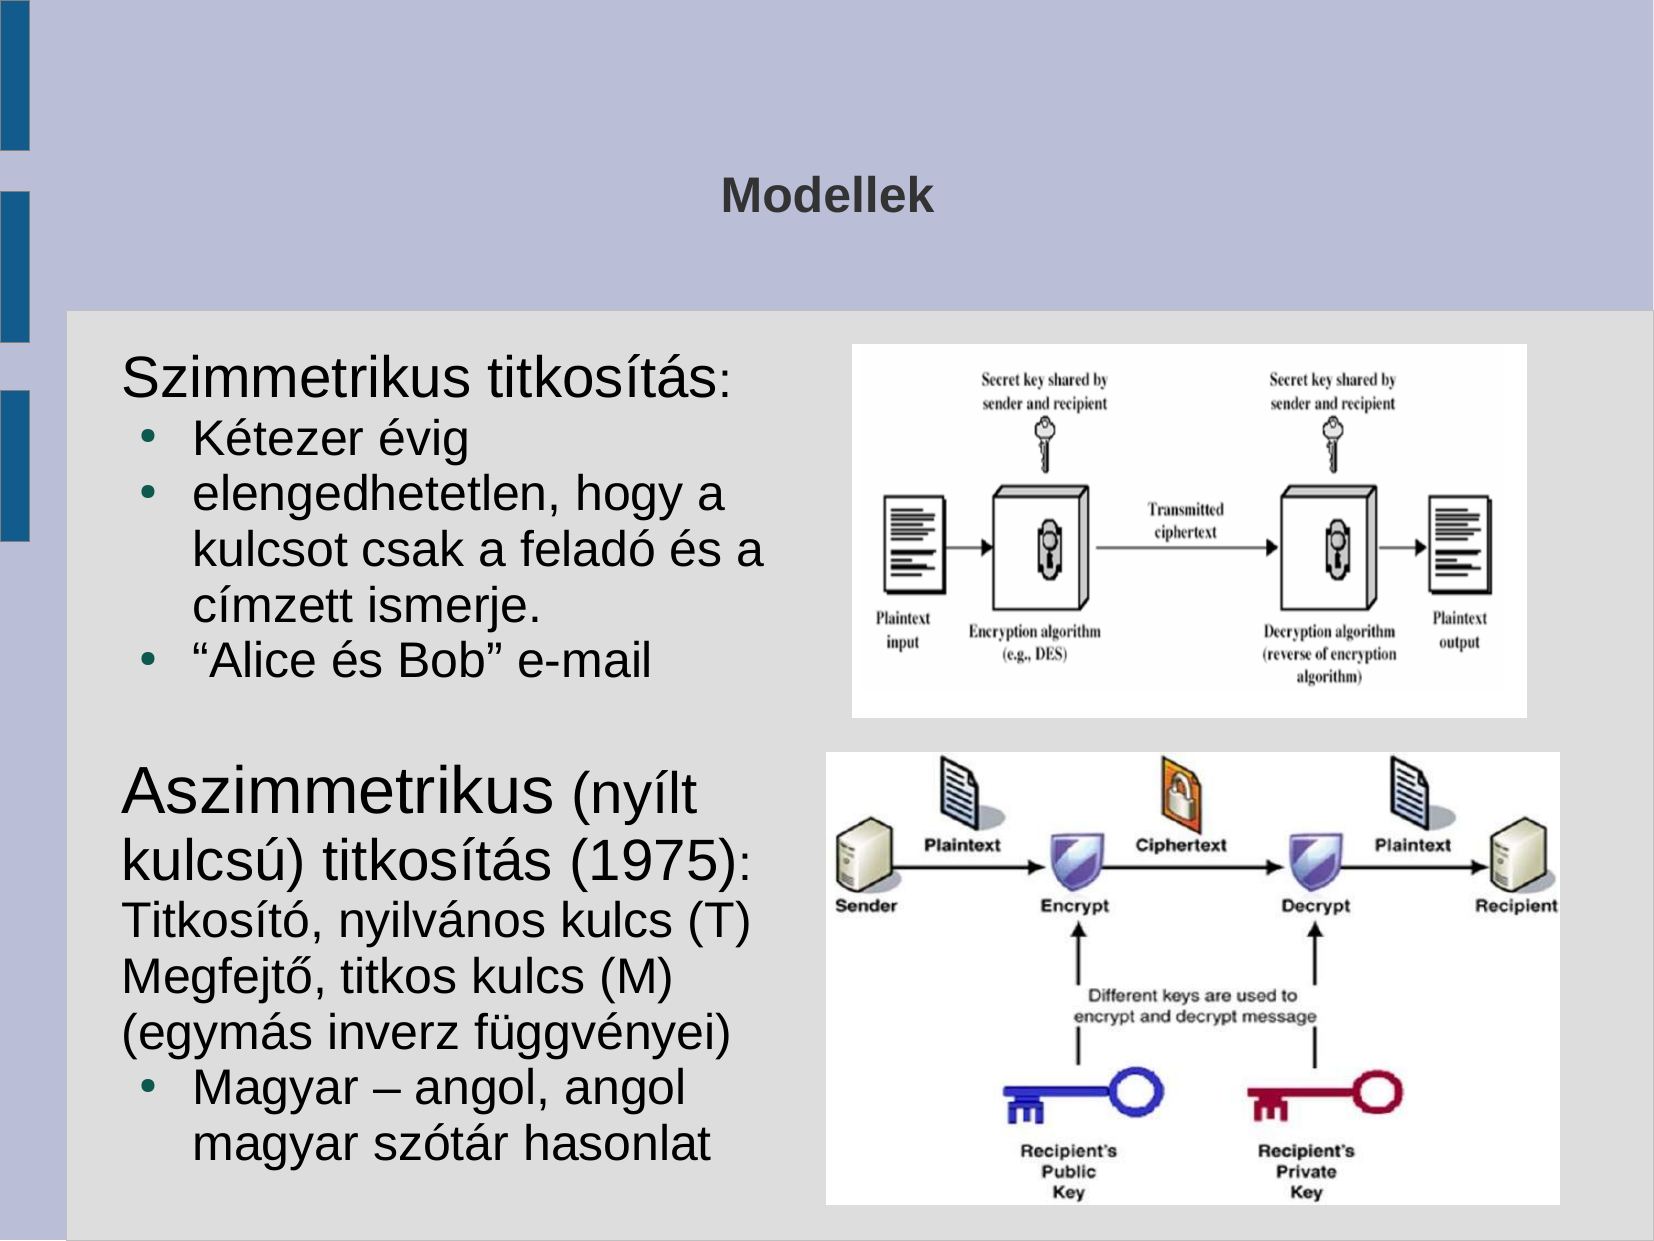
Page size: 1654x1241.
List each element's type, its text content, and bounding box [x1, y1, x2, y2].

picture [826, 752, 1560, 1205]
picture [852, 344, 1527, 718]
list Szimmetrikus titkosítás: Kétezer évig elengedhetetlen, hogy a kulcsot csak a feladó és a címzett ismerje. “Alice és Bob” e-mail [121, 344, 811, 745]
title Modellek [121, 91, 1534, 299]
list Aszimmetrikus (nyílt kulcsú) titkosítás (1975): Titkosító, nyilvános kulcs (T) Megfejtő, titkos kulcs (M) (egymás inverz függvényei) Magyar – angol, angol magyar szótár hasonlat [121, 752, 811, 1241]
